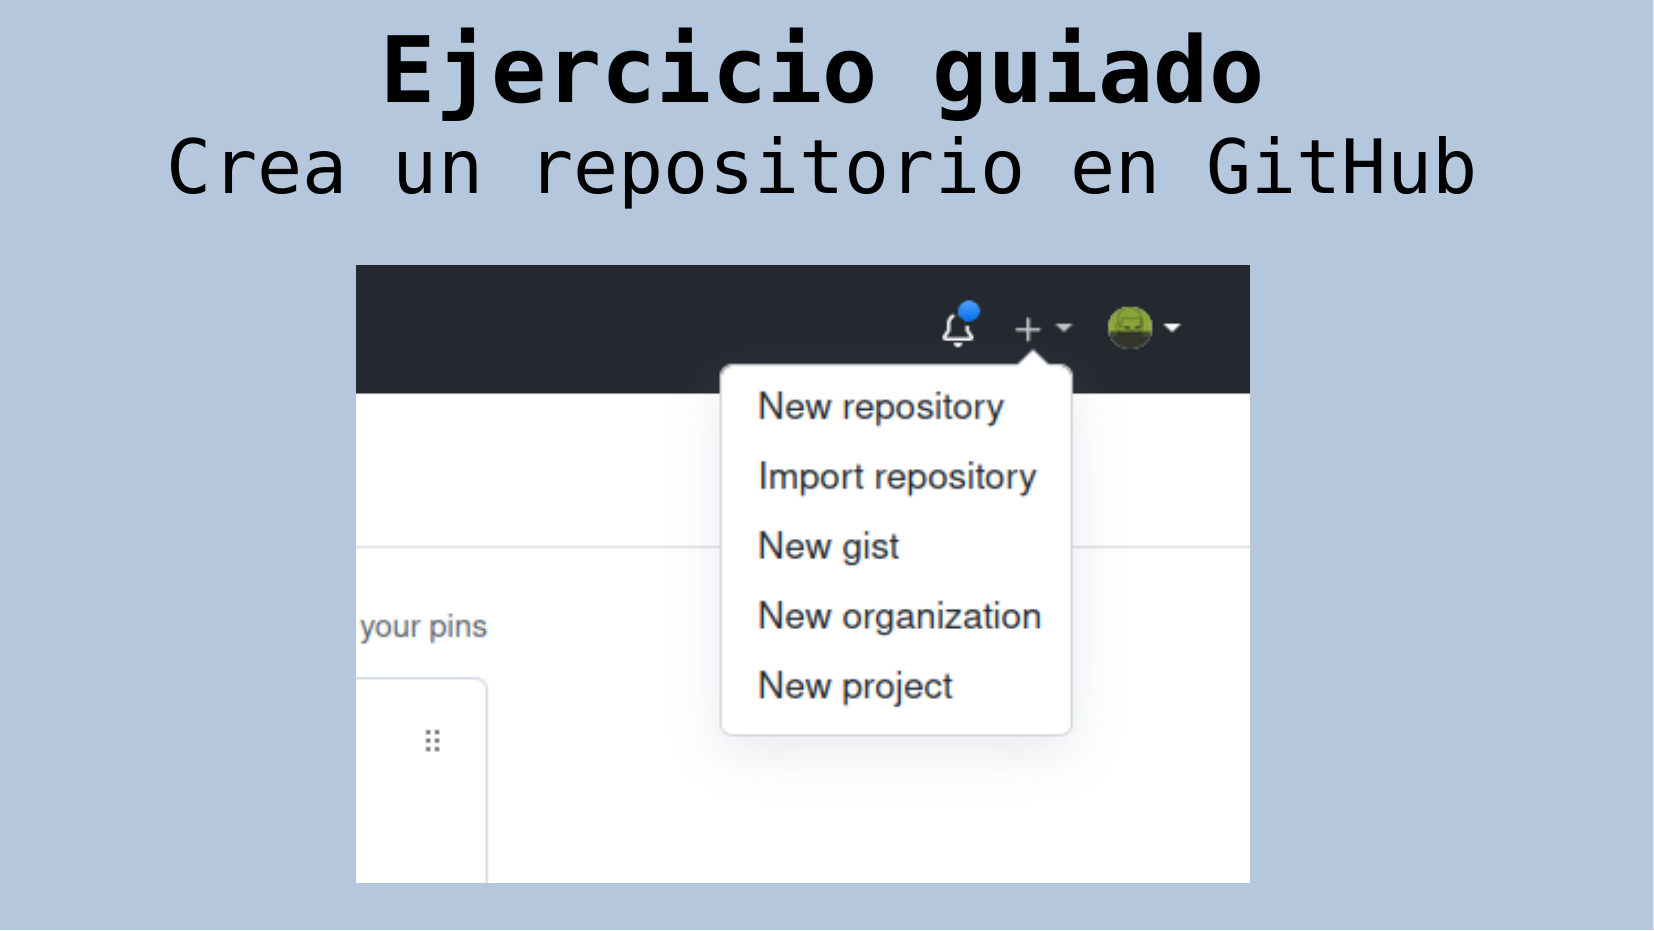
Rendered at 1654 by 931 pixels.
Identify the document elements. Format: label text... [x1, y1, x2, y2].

picture [356, 265, 1250, 883]
title Ejercicio guiado Crea un repositorio en GitHub [78, 16, 1567, 212]
